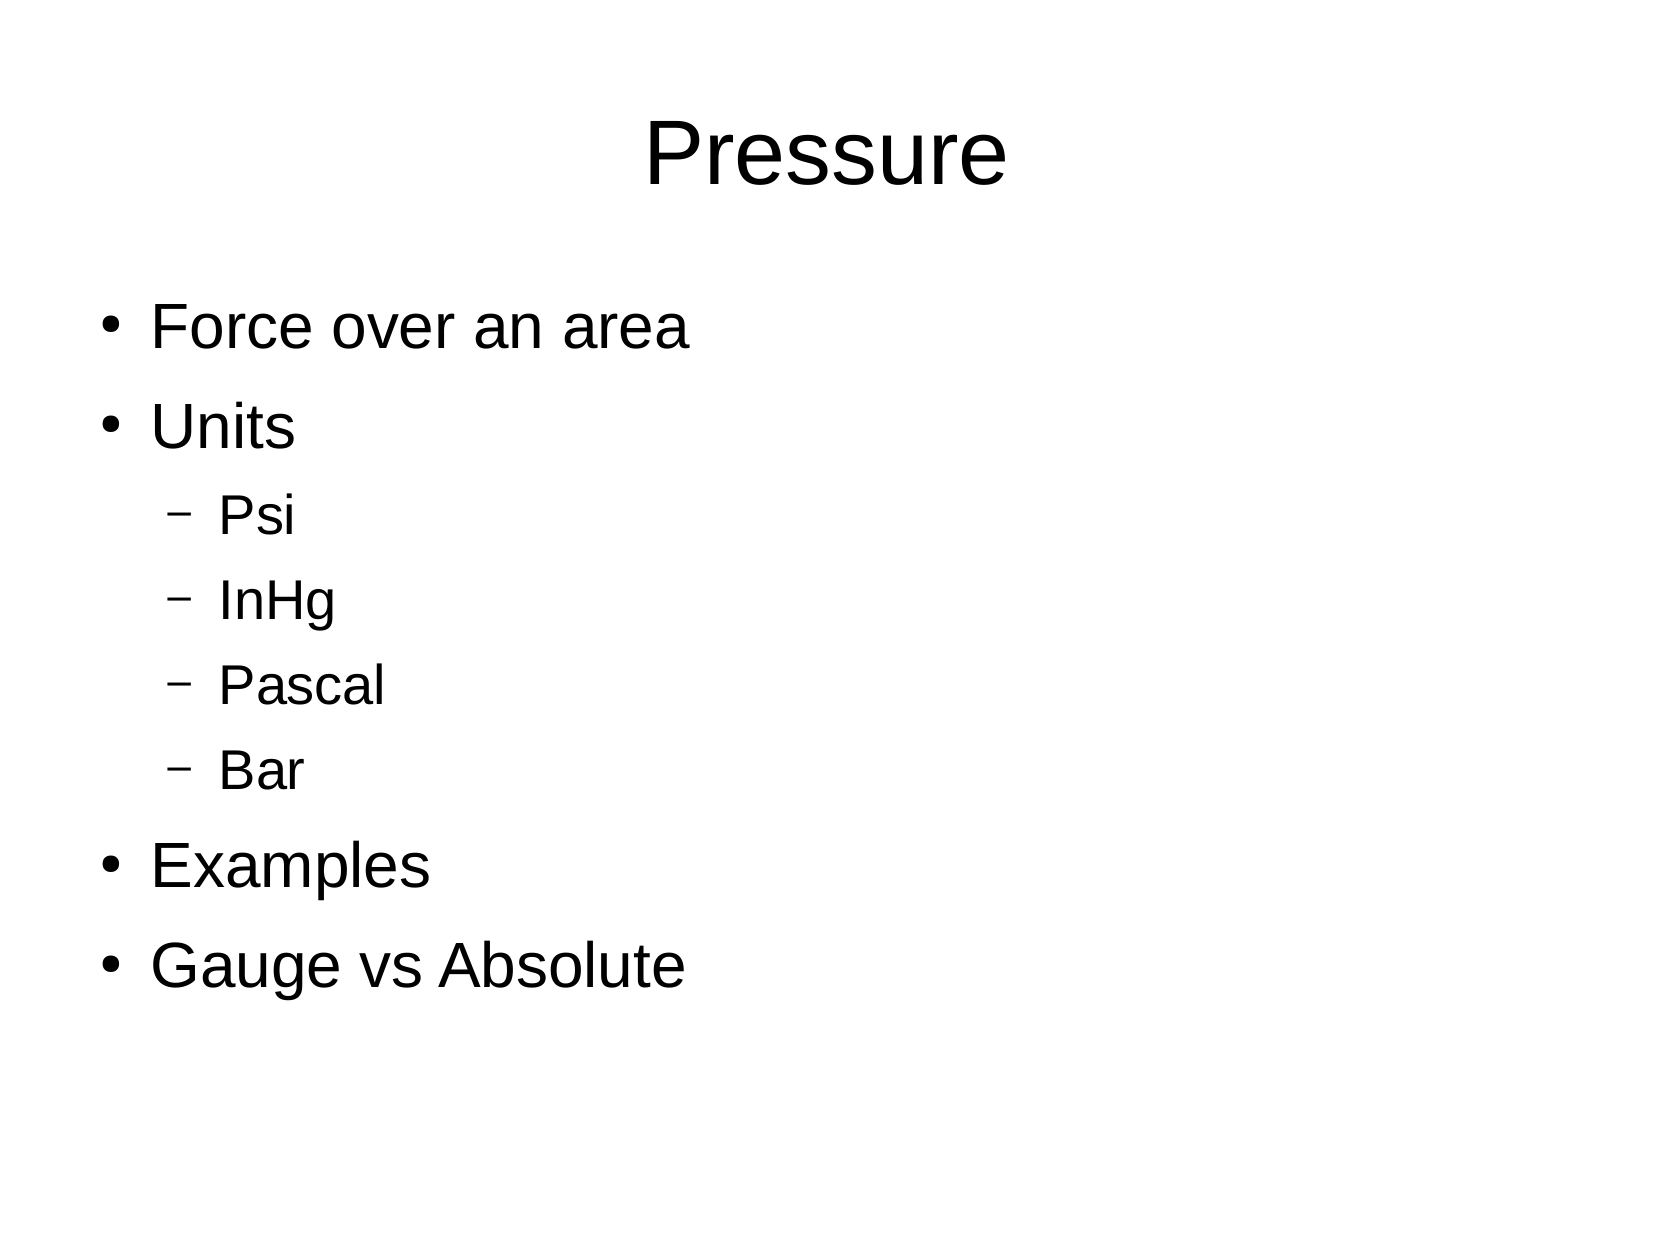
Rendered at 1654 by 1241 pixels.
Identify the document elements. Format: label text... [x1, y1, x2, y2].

list Force over an area Units Psi InHg Pascal Bar Examples Gauge vs Absolute [82, 290, 1571, 1010]
title Pressure [82, 49, 1571, 257]
